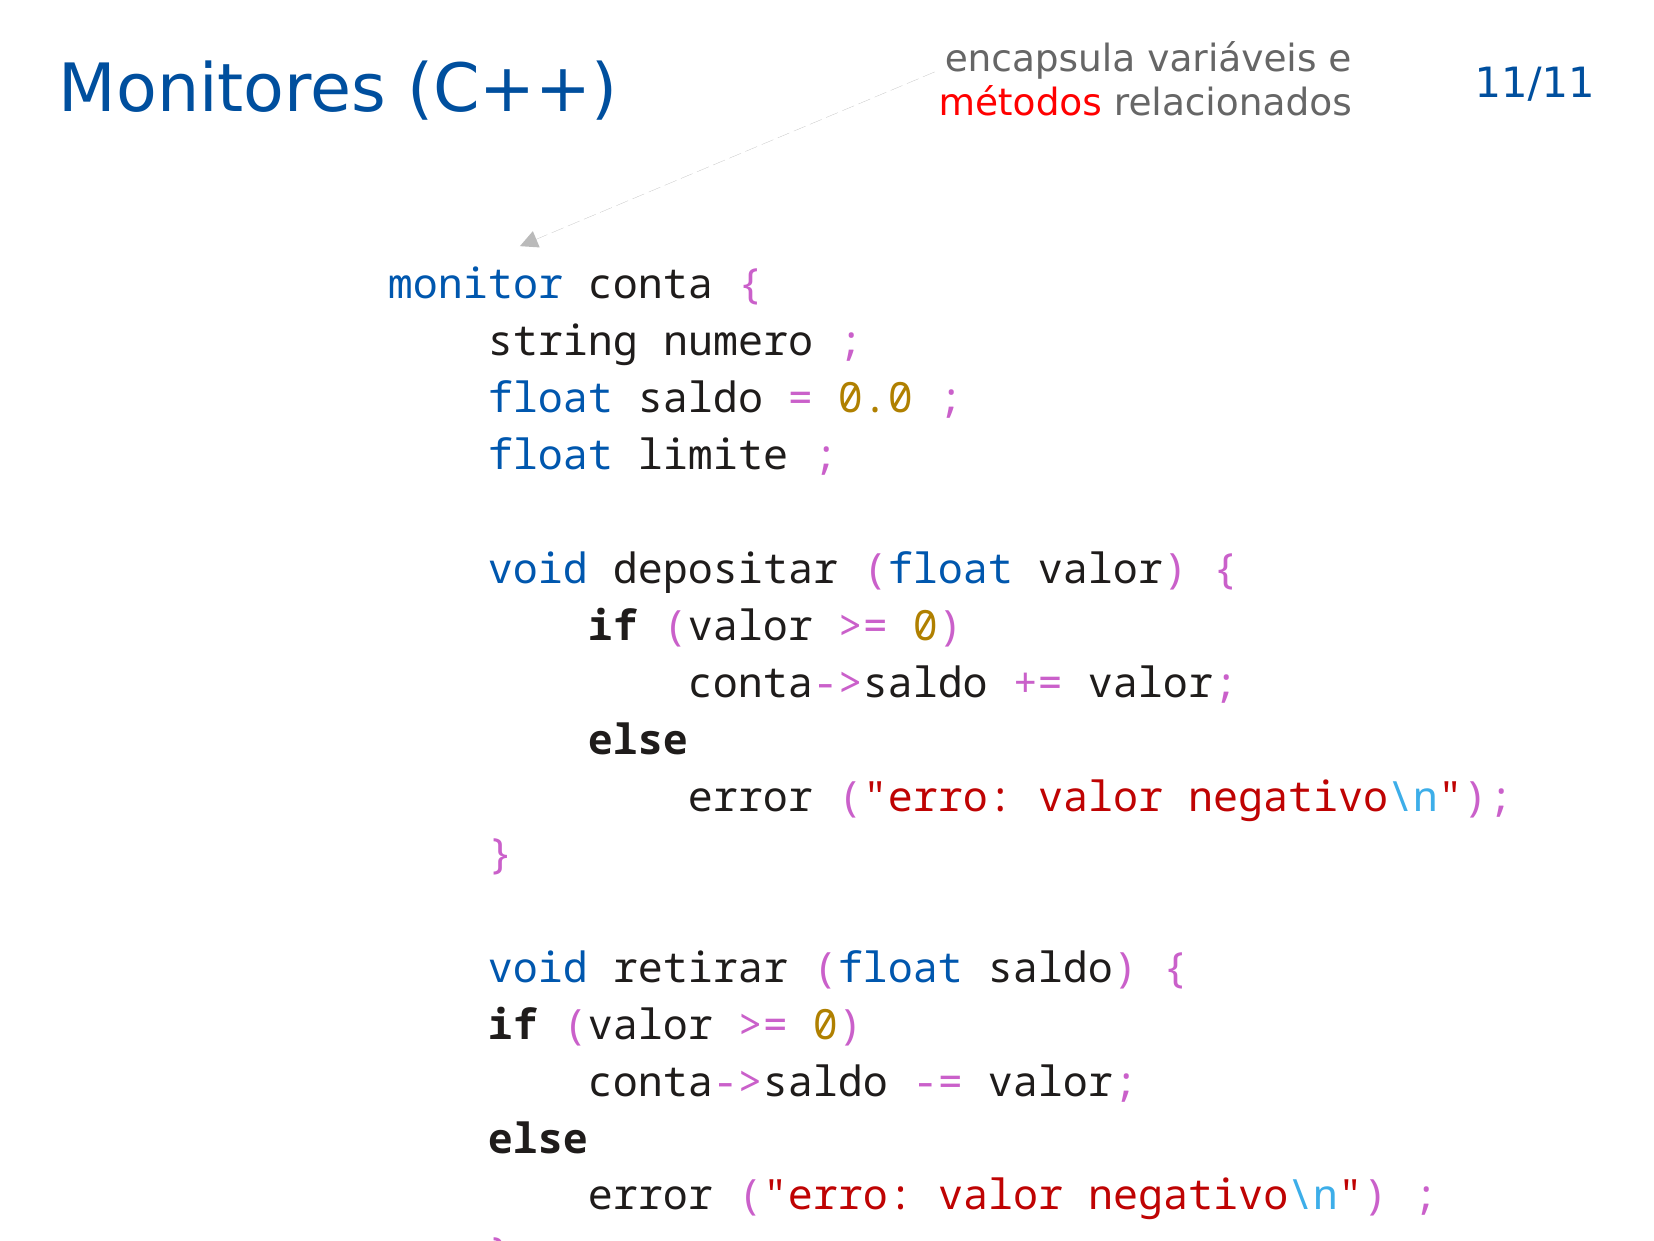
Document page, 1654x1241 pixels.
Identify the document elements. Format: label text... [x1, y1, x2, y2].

text_box monitor conta { string numero ; float saldo = 0.0 ; float limite ; void depositar (float valor) { if (valor >= 0) conta->saldo += valor; else error ("erro: valor negativo\n"); } void retirar (float saldo) { if (valor >= 0) conta->saldo -= valor; else error ("erro: valor negativo\n") ; } } [373, 246, 1570, 1229]
title Monitores (C++) [59, 29, 1625, 148]
text_box encapsula variáveis e métodos relacionados [840, 29, 1367, 132]
